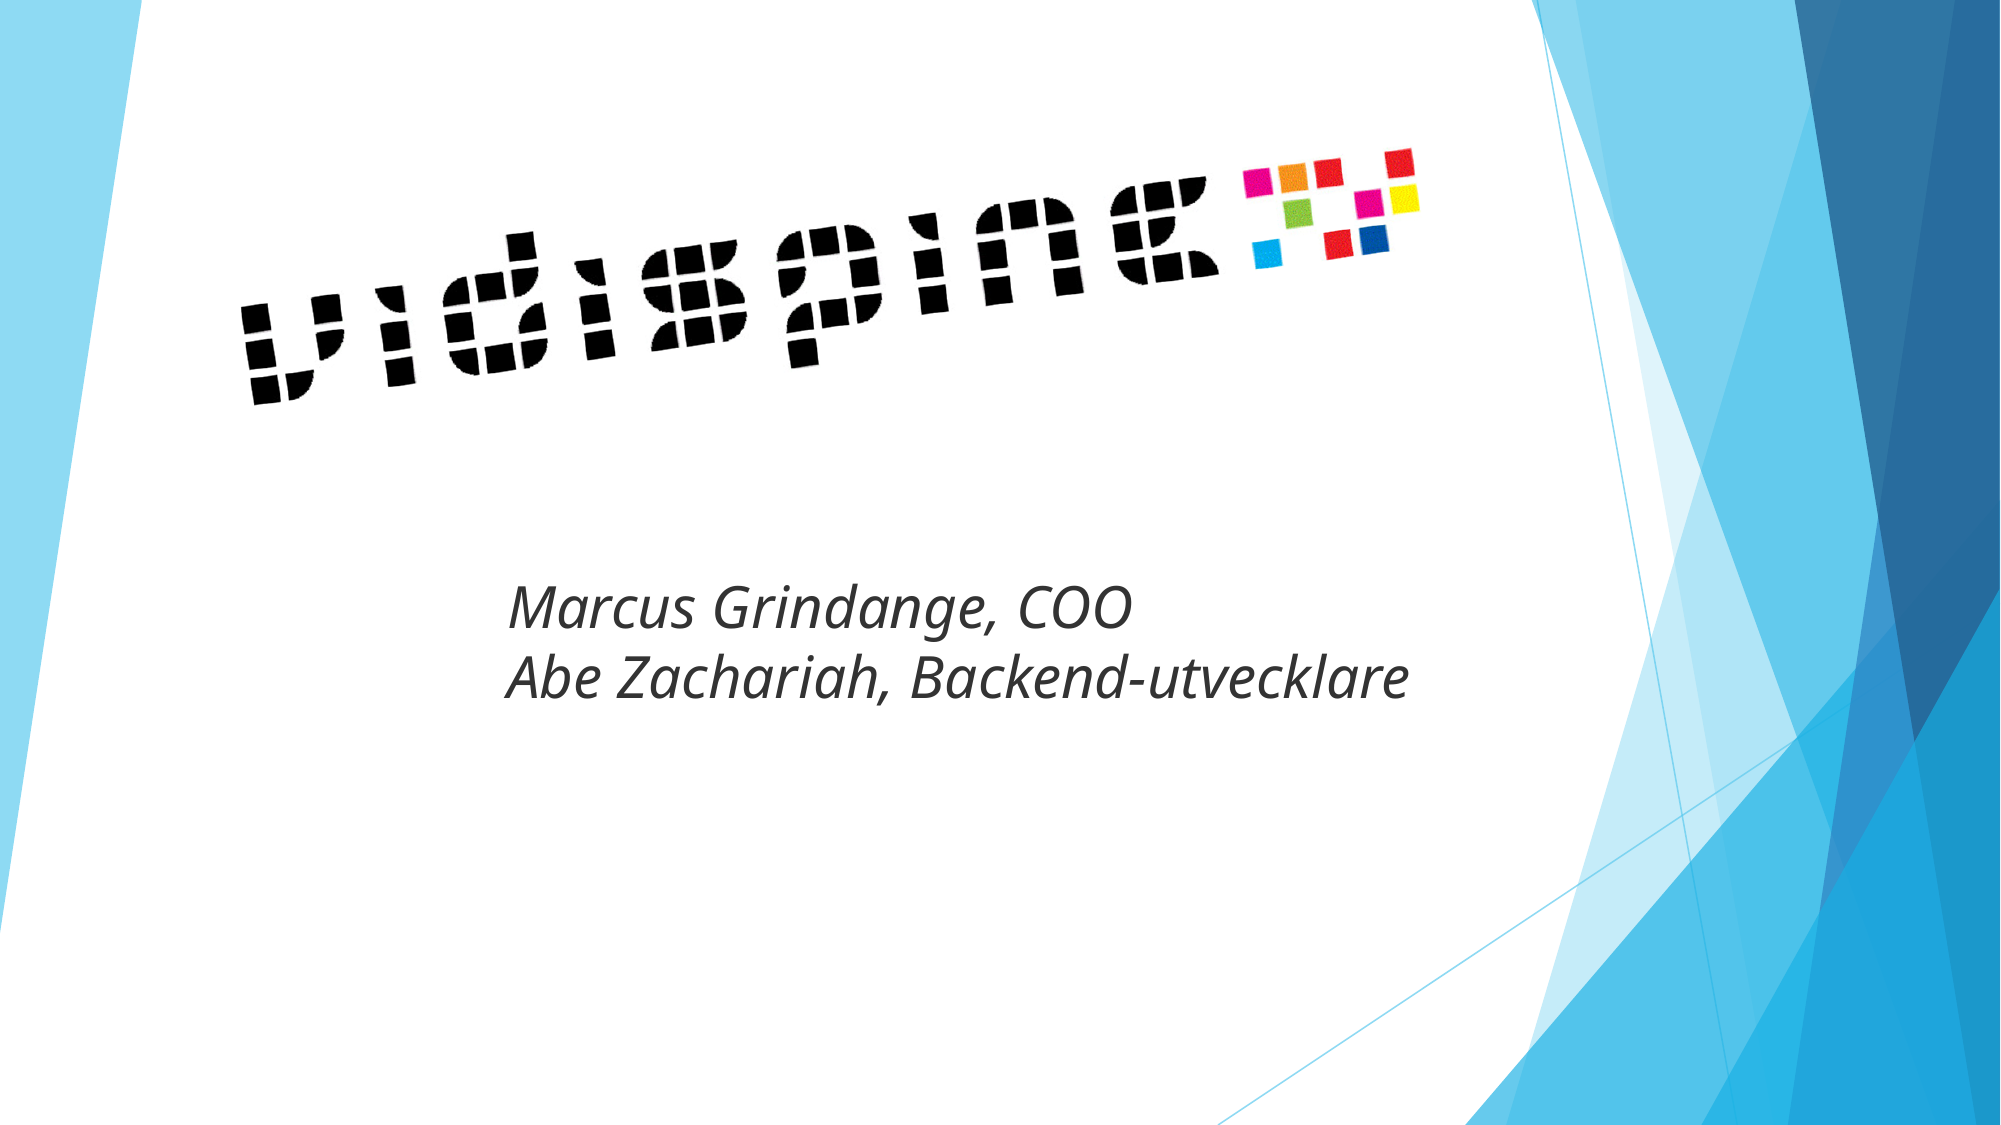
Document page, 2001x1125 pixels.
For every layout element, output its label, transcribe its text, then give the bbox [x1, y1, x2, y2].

text_box Marcus Grindange, COO Abe Zachariah, Backend-utvecklare [492, 562, 1555, 718]
picture [216, 110, 1433, 453]
